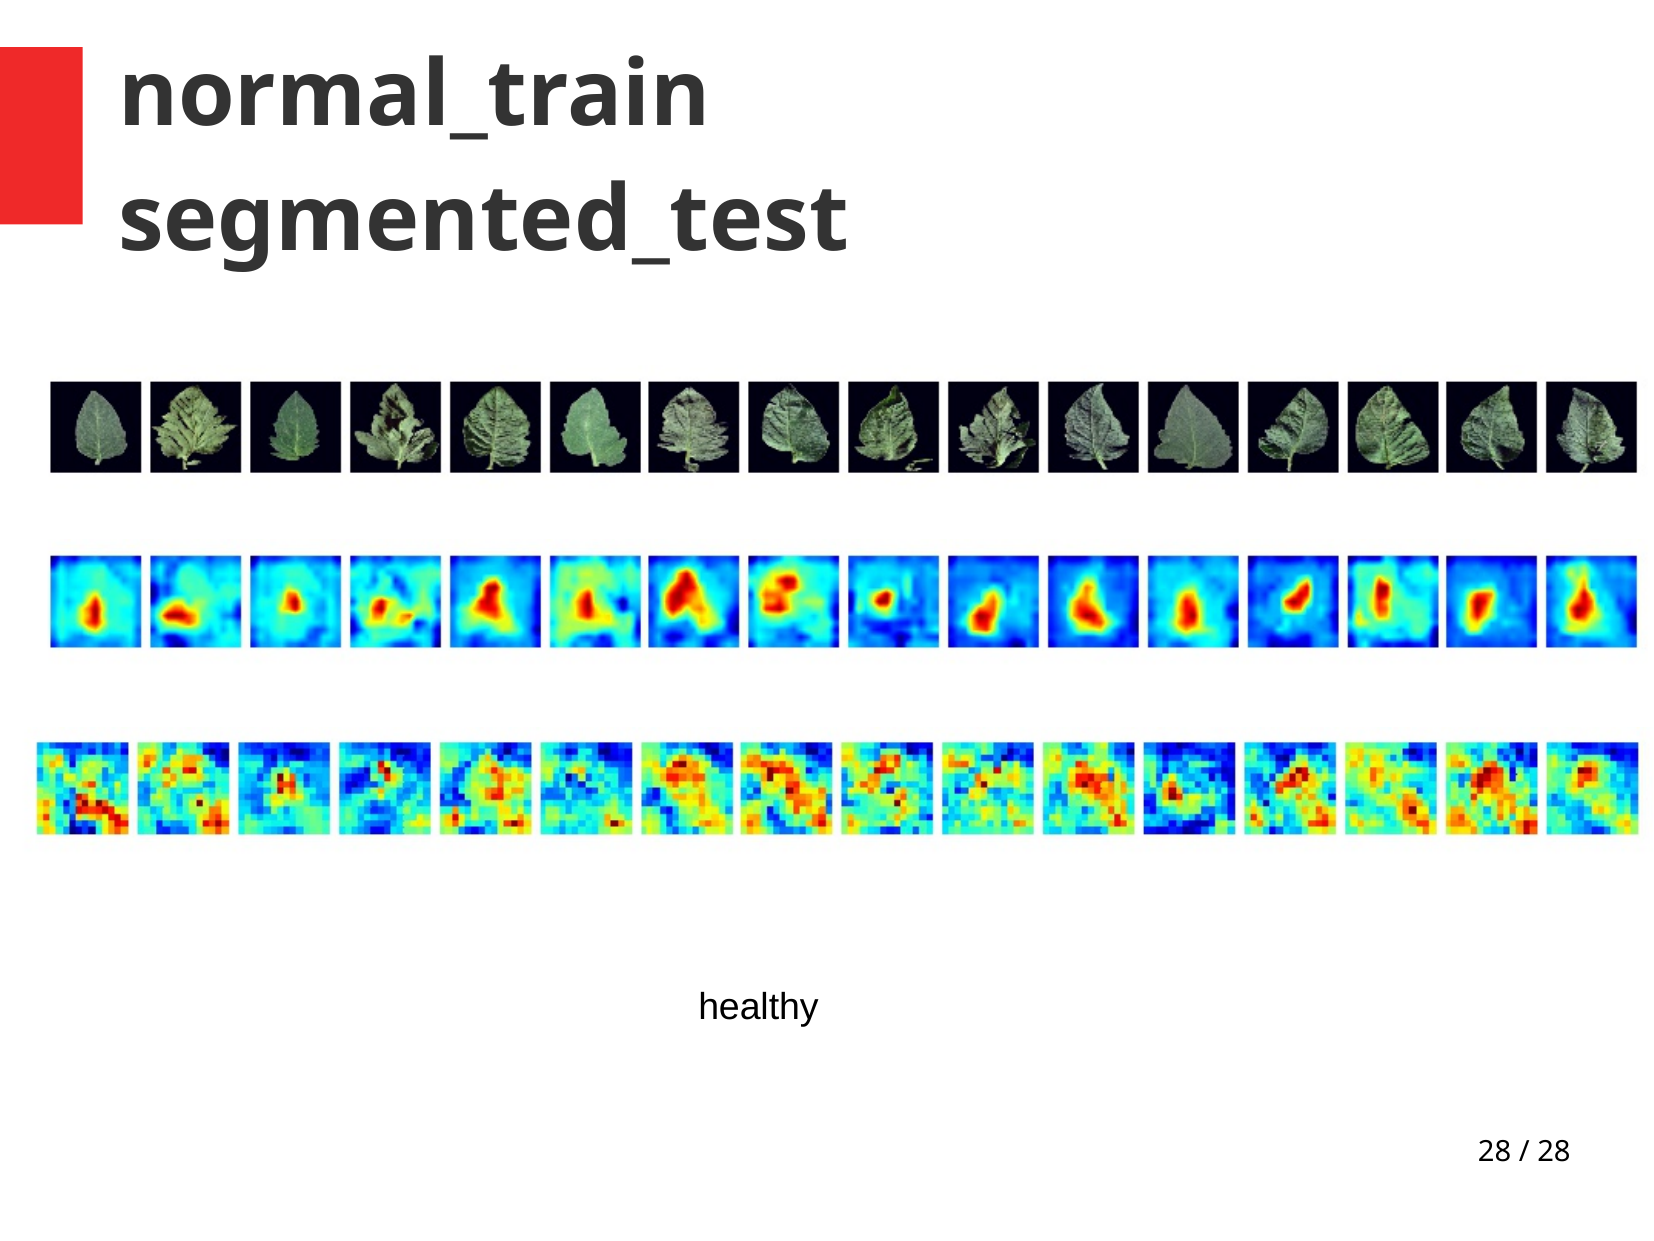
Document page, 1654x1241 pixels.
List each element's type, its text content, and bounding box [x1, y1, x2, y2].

picture [0, 727, 1654, 872]
picture [0, 365, 1654, 511]
picture [0, 539, 1654, 685]
text_box healthy [683, 978, 834, 1036]
title normal_train segmented_test [118, 45, 1571, 260]
